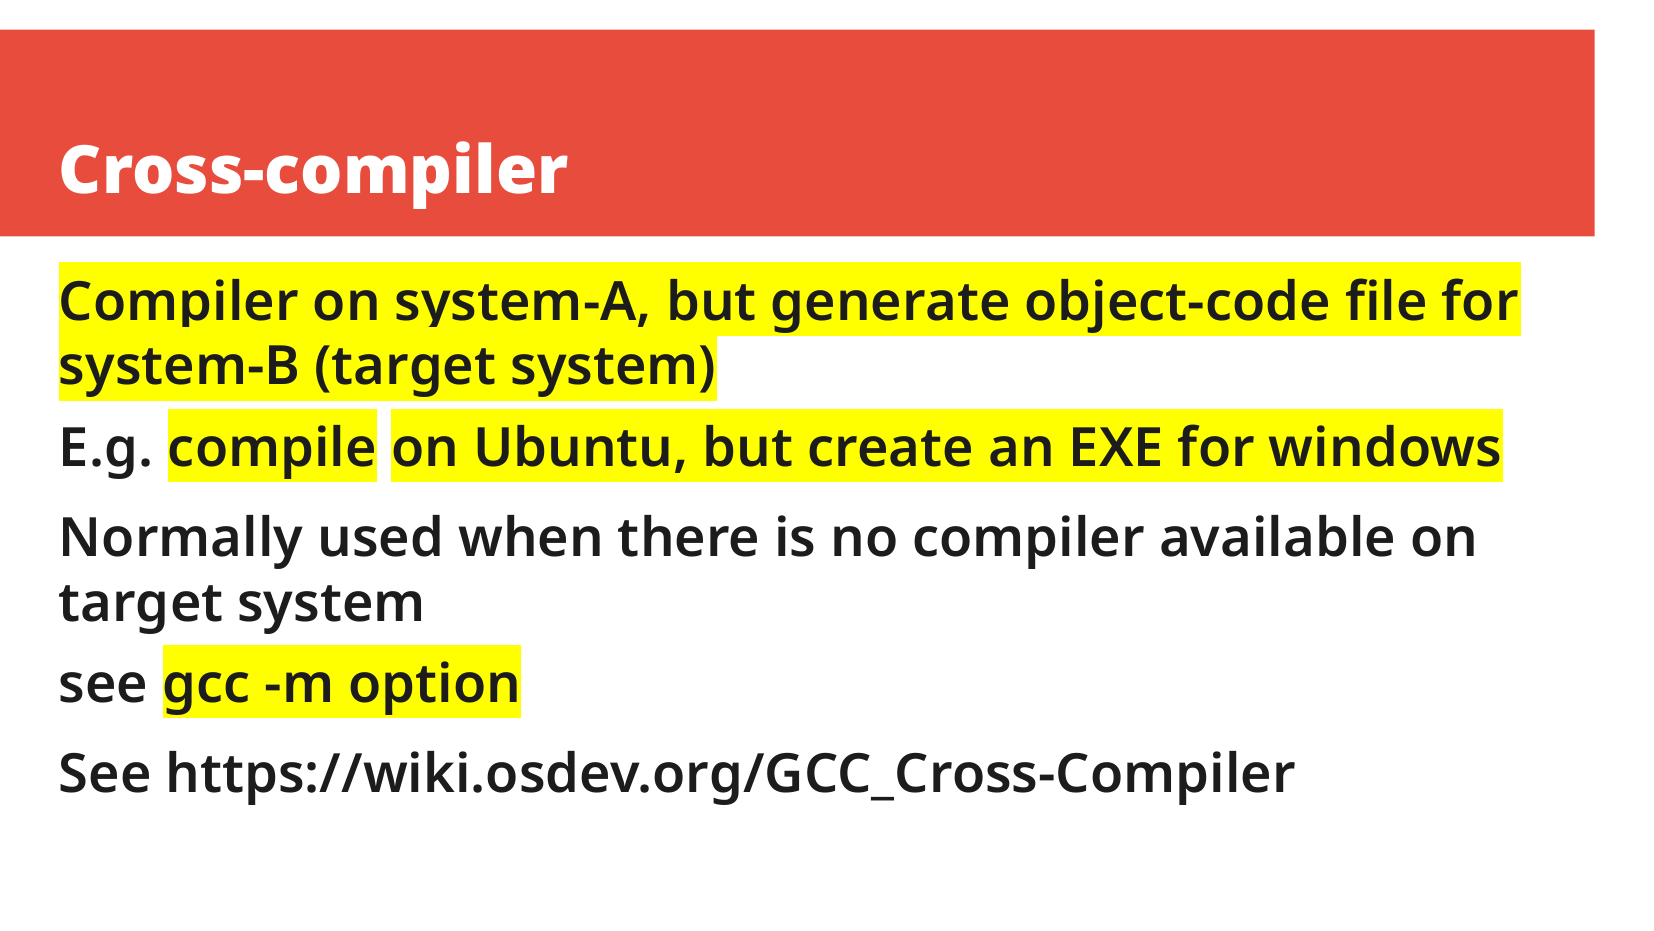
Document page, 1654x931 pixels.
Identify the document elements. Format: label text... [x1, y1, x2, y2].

title Cross-compiler [59, 59, 1595, 207]
list Compiler on system-A, but generate object-code file for system-B (target system) E.g. compile on Ubuntu, but create an EXE for windows Normally used when there is no compiler available on target system see gcc -m option See https://wiki.osdev.org/GCC_Cross-Compiler [59, 265, 1565, 815]
